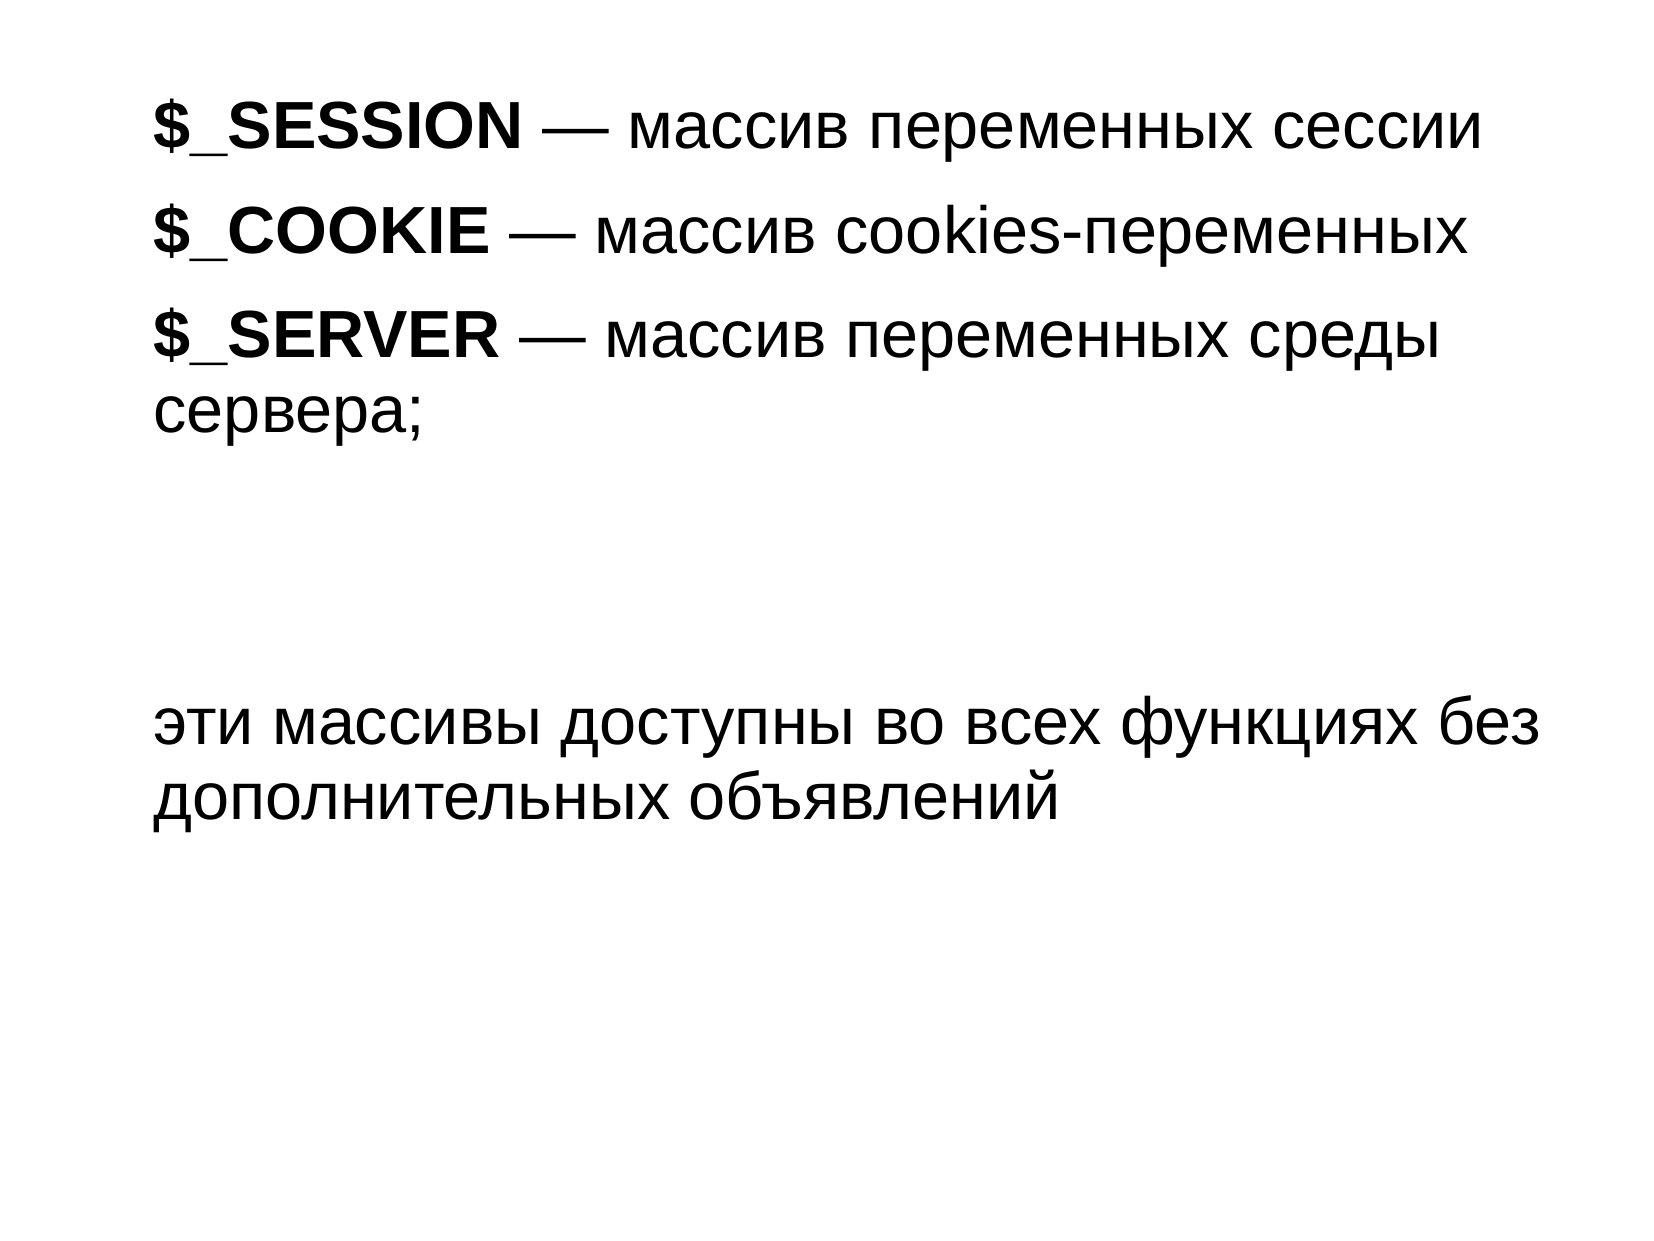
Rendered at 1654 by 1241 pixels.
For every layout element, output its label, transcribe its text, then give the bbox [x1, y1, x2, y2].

list $_SESSION — массив переменных сессии $_COOKIE — массив cookies-переменных $_SERVER — массив переменных среды сервера; эти массивы доступны во всех функциях без дополнительных объявлений [82, 88, 1571, 1109]
